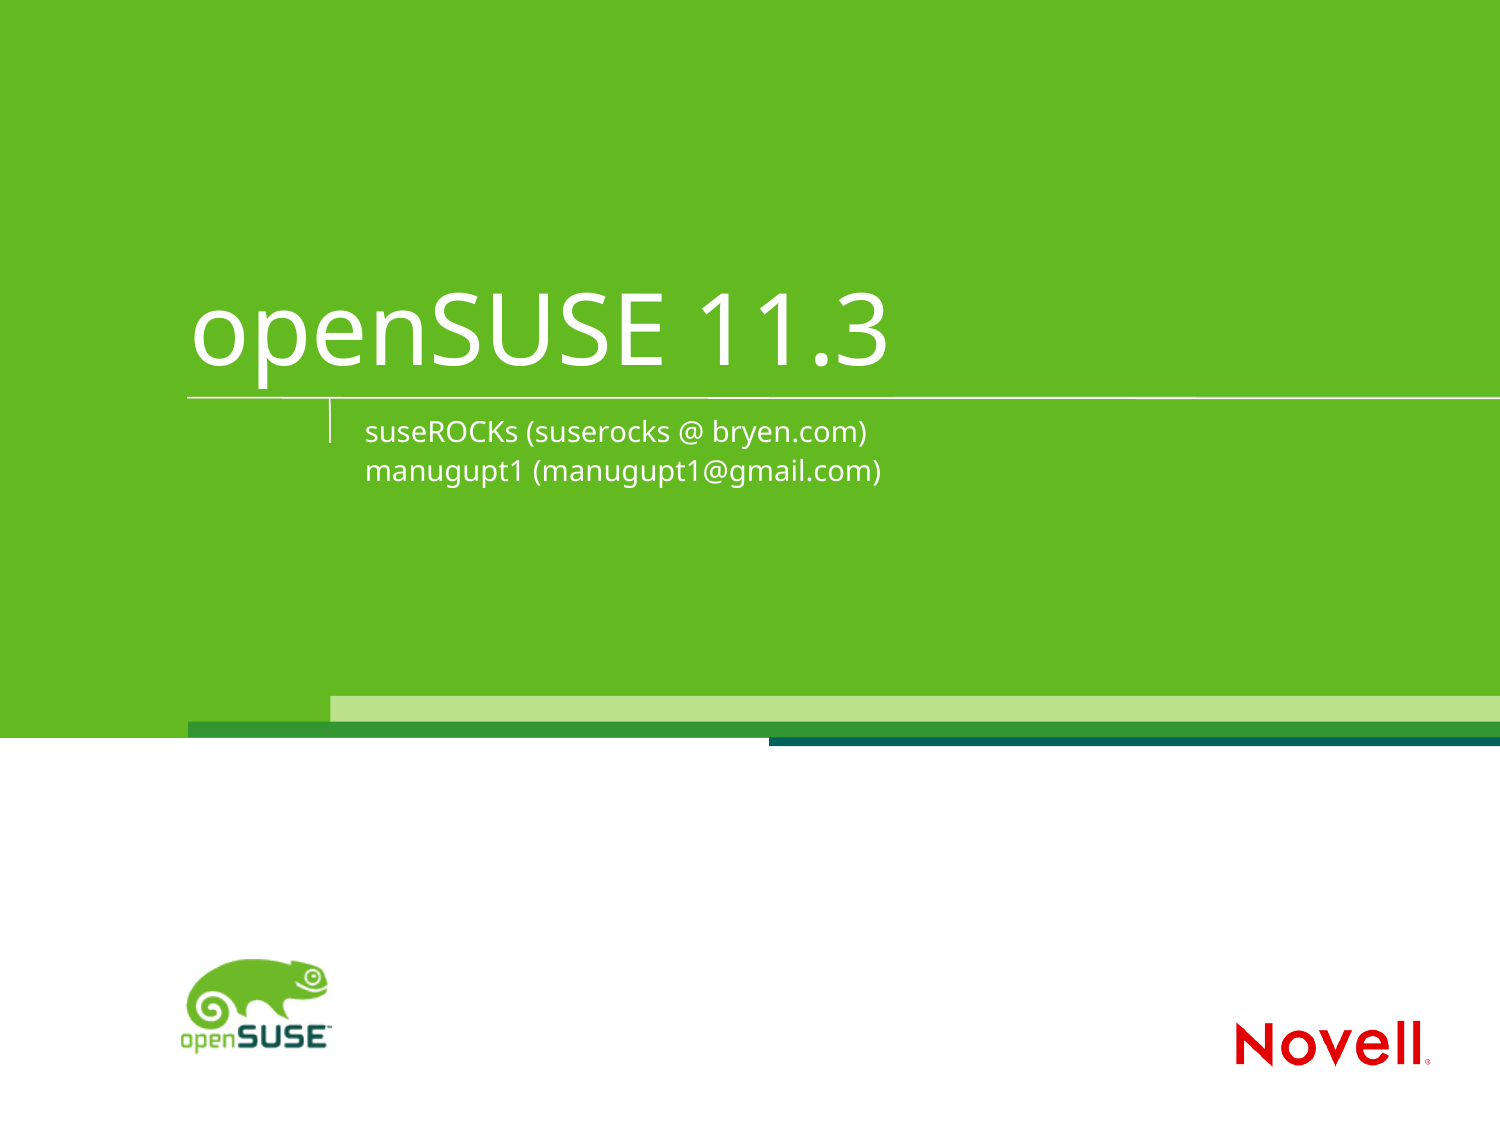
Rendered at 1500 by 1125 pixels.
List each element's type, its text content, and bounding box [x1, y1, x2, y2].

picture [181, 959, 332, 1055]
picture [1227, 1013, 1438, 1074]
title openSUSE 11.3 [174, 137, 1388, 388]
subtitle suseROCKs (suserocks @ bryen.com) manugupt1 (manugupt1@gmail.com) [350, 412, 1150, 522]
